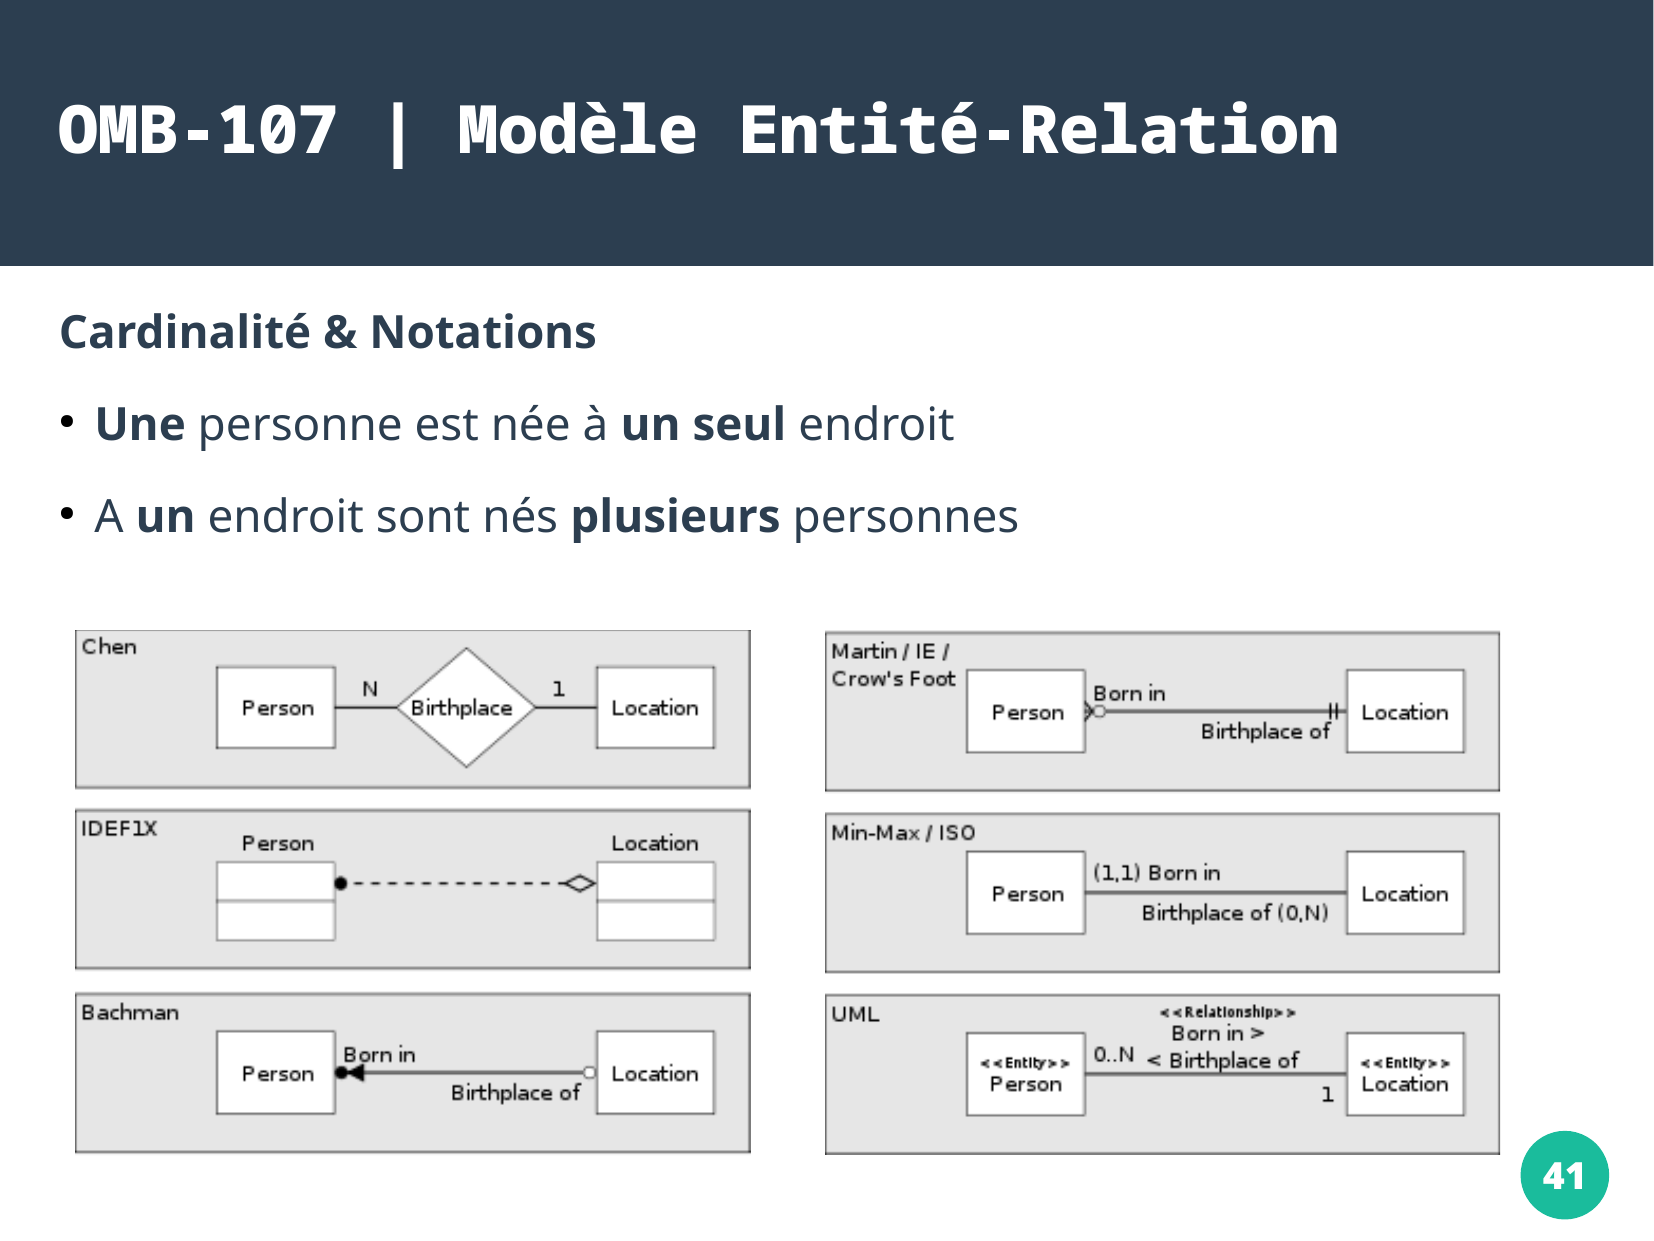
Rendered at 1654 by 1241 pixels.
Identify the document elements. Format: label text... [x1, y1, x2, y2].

title OMB-107 | Modèle Entité-Relation [58, 49, 1595, 207]
picture [75, 630, 751, 1156]
list Cardinalité & Notations Une personne est née à un seul endroit A un endroit sont nés plusieurs personnes [58, 300, 1606, 586]
picture [825, 630, 1501, 1156]
